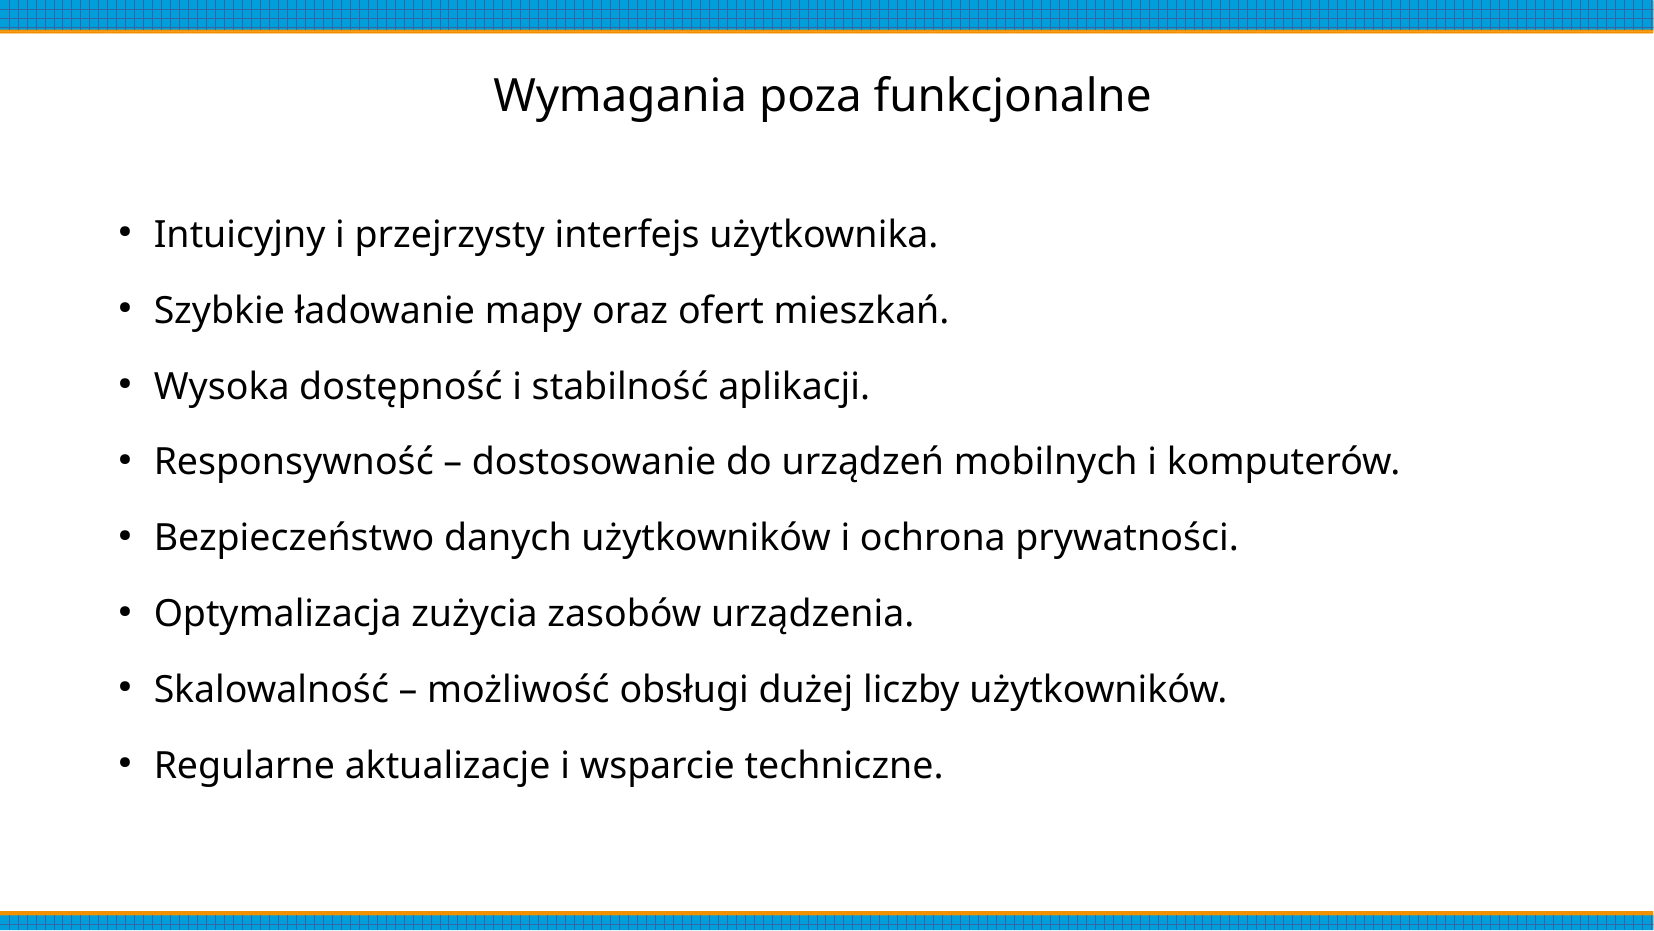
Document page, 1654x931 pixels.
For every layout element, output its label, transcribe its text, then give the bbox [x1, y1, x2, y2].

text_box Intuicyjny i przejrzysty interfejs użytkownika. Szybkie ładowanie mapy oraz ofert mieszkań. Wysoka dostępność i stabilność aplikacji. Responsywność – dostosowanie do urządzeń mobilnych i komputerów. Bezpieczeństwo danych użytkowników i ochrona prywatności. Optymalizacja zużycia zasobów urządzenia. Skalowalność – możliwość obsługi dużej liczby użytkowników. Regularne aktualizacje i wsparcie techniczne. [112, 187, 1538, 863]
text_box Wymagania poza funkcjonalne [487, 37, 1276, 151]
